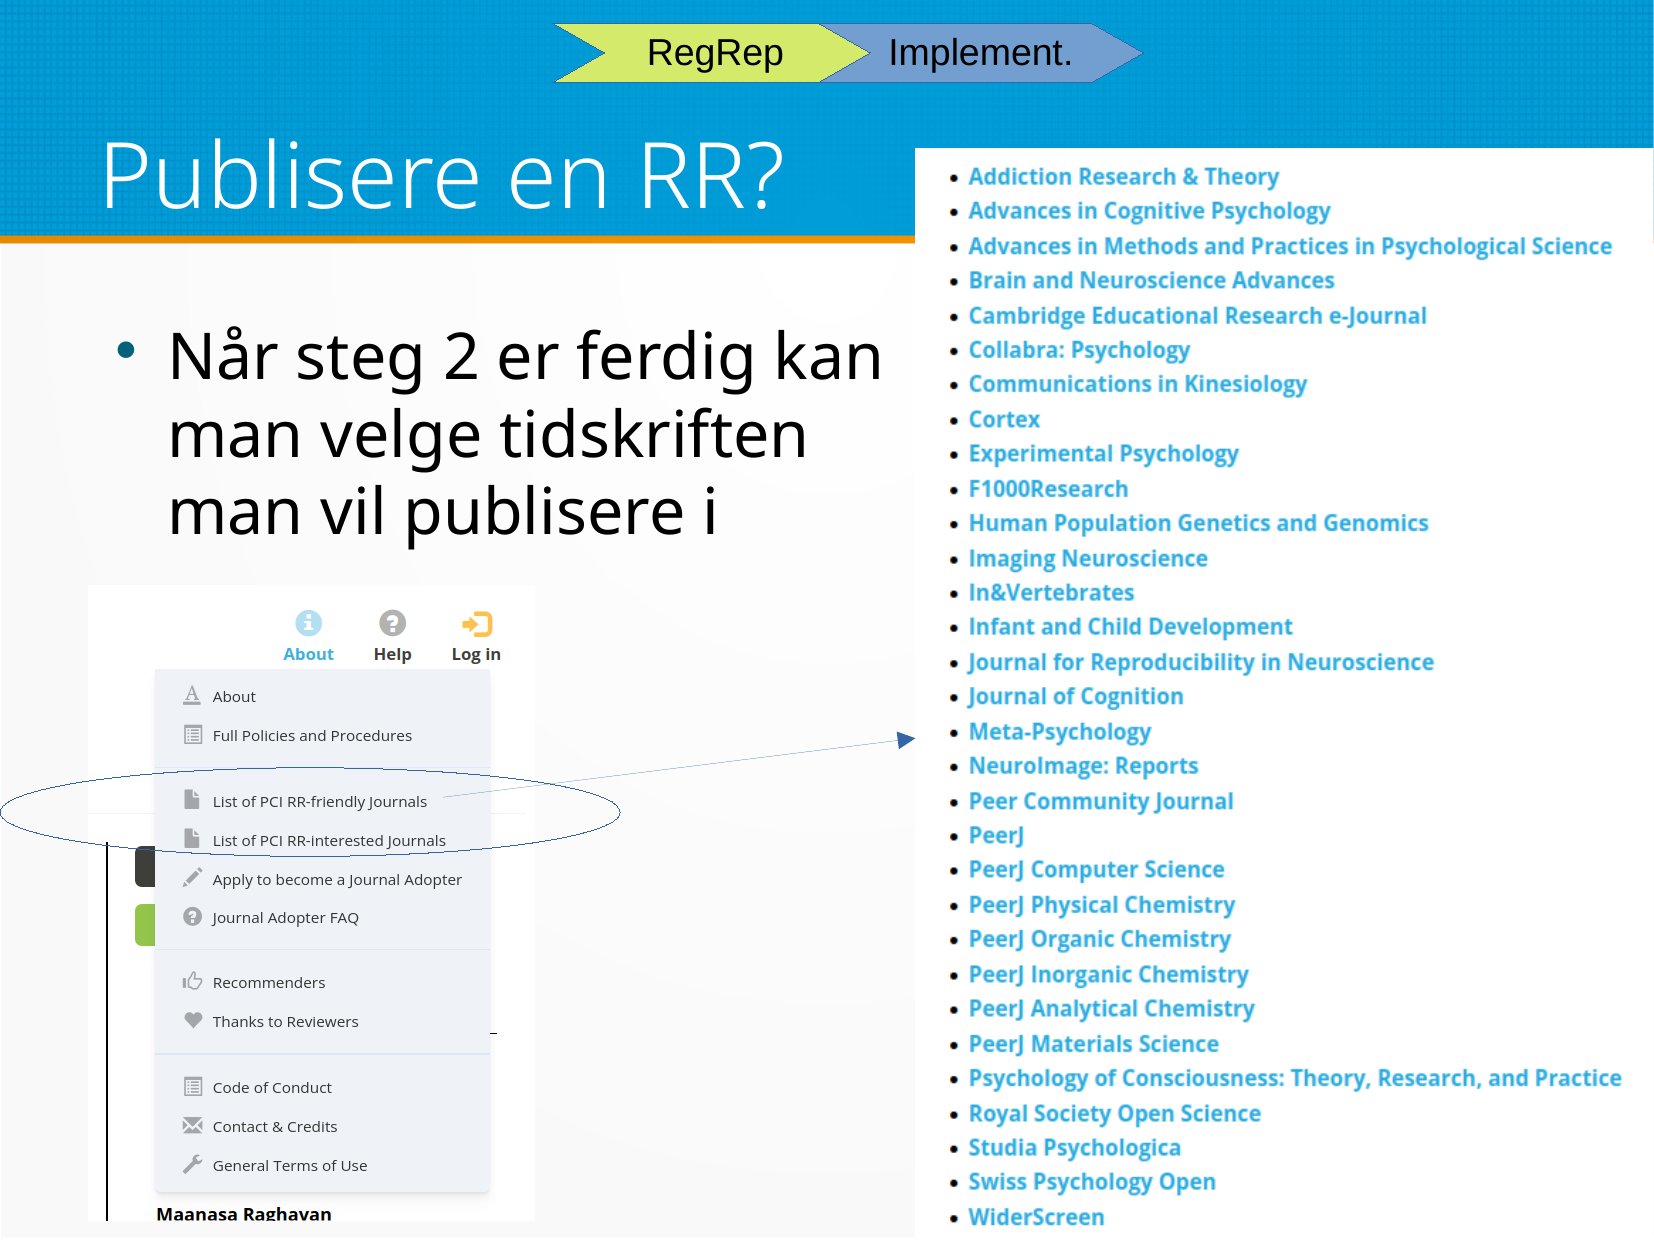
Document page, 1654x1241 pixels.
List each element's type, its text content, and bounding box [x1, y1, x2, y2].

list Når steg 2 er ferdig kan man velge tidskriften man vil publisere i [98, 315, 886, 562]
text_box Implement. [818, 23, 1144, 83]
text_box RegRep [552, 23, 868, 83]
picture [0, 149, 1654, 1241]
title Publisere en RR? [98, 19, 1654, 227]
